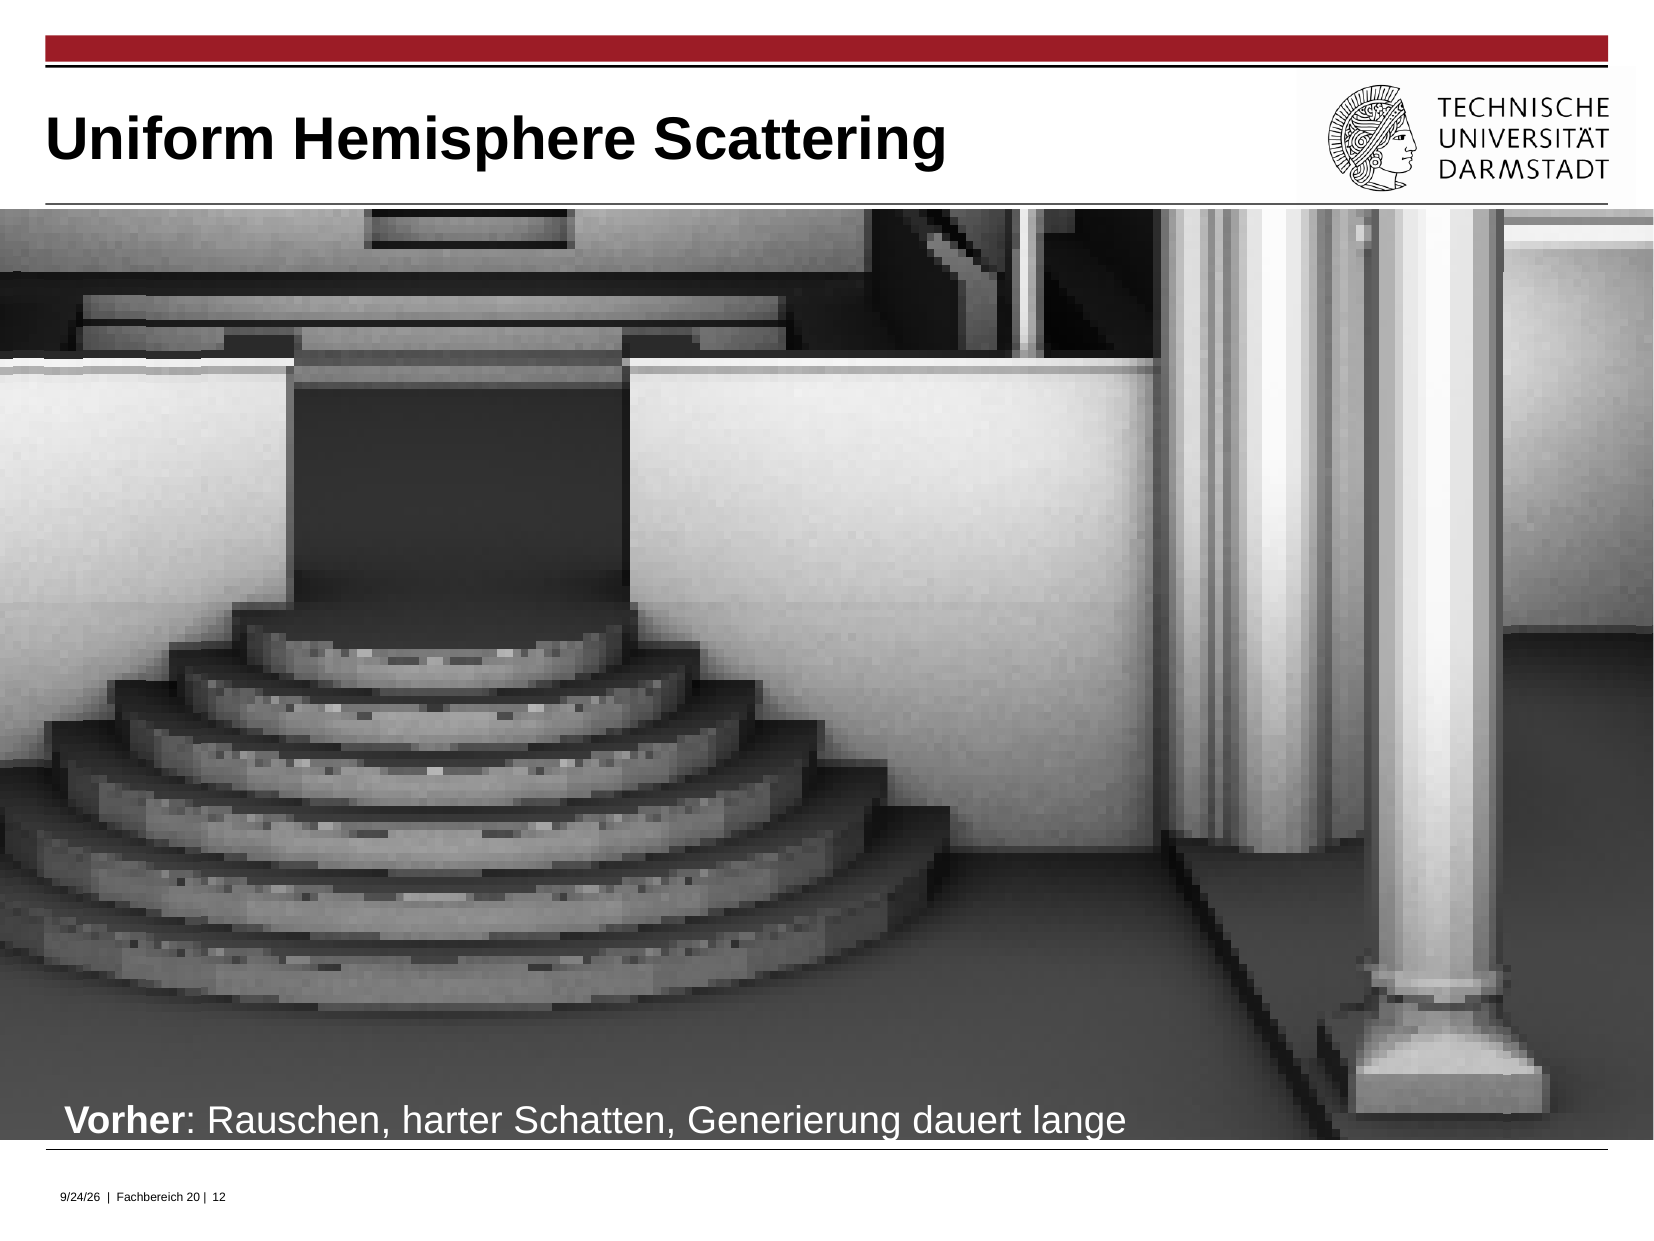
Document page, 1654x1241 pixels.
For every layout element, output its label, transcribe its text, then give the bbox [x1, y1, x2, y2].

title Uniform Hemisphere Scattering [45, 48, 1247, 200]
list Vorher: Rauschen, harter Schatten, Generierung dauert lange [64, 1085, 1190, 1176]
picture [0, 66, 1654, 1140]
